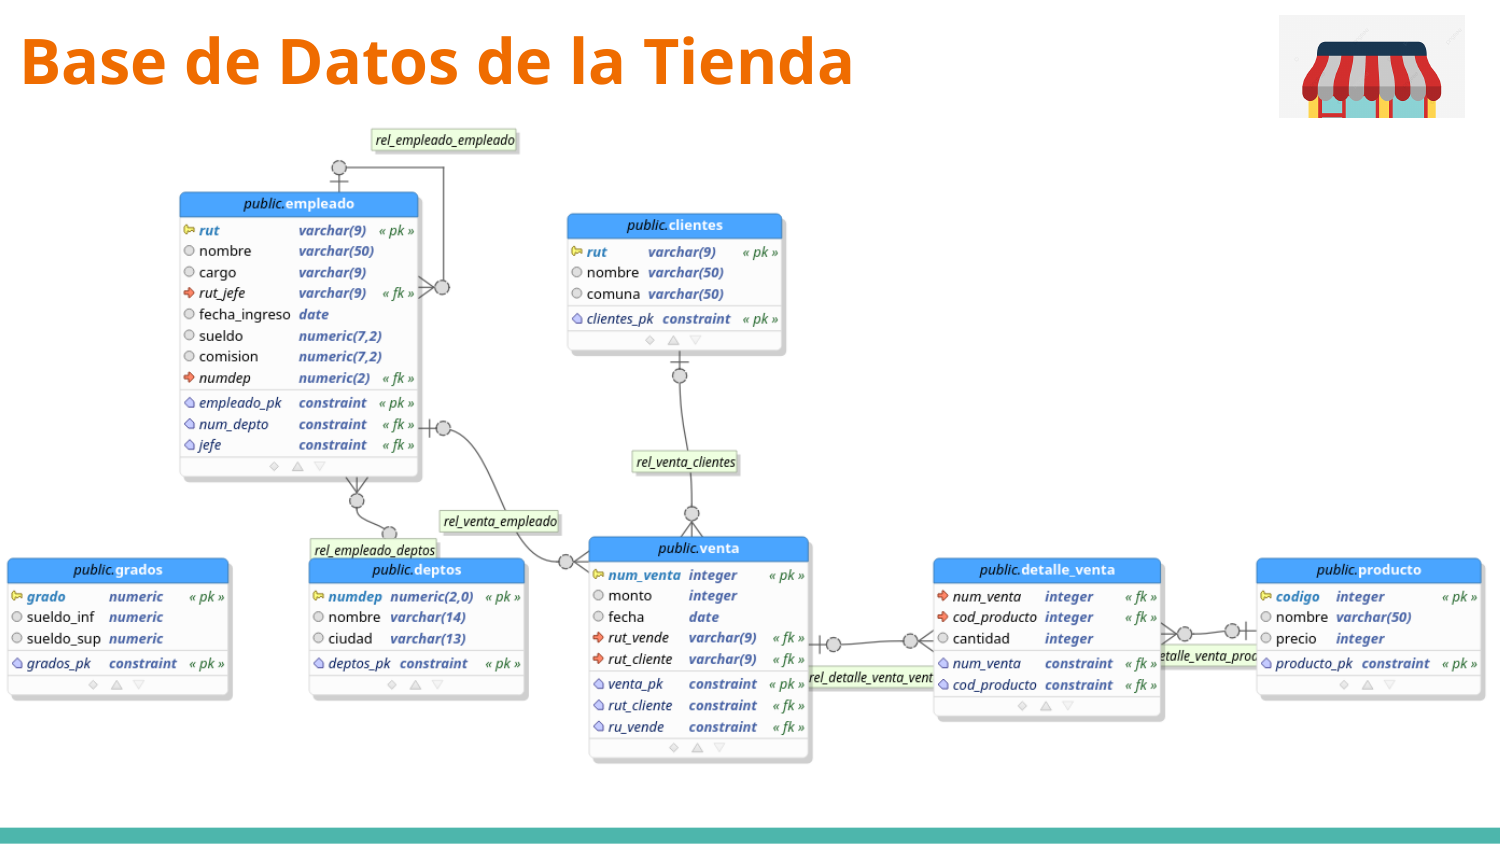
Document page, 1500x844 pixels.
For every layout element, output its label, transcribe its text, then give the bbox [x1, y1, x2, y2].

picture [0, 15, 1498, 776]
title Base de Datos de la Tienda [4, 2, 1402, 118]
